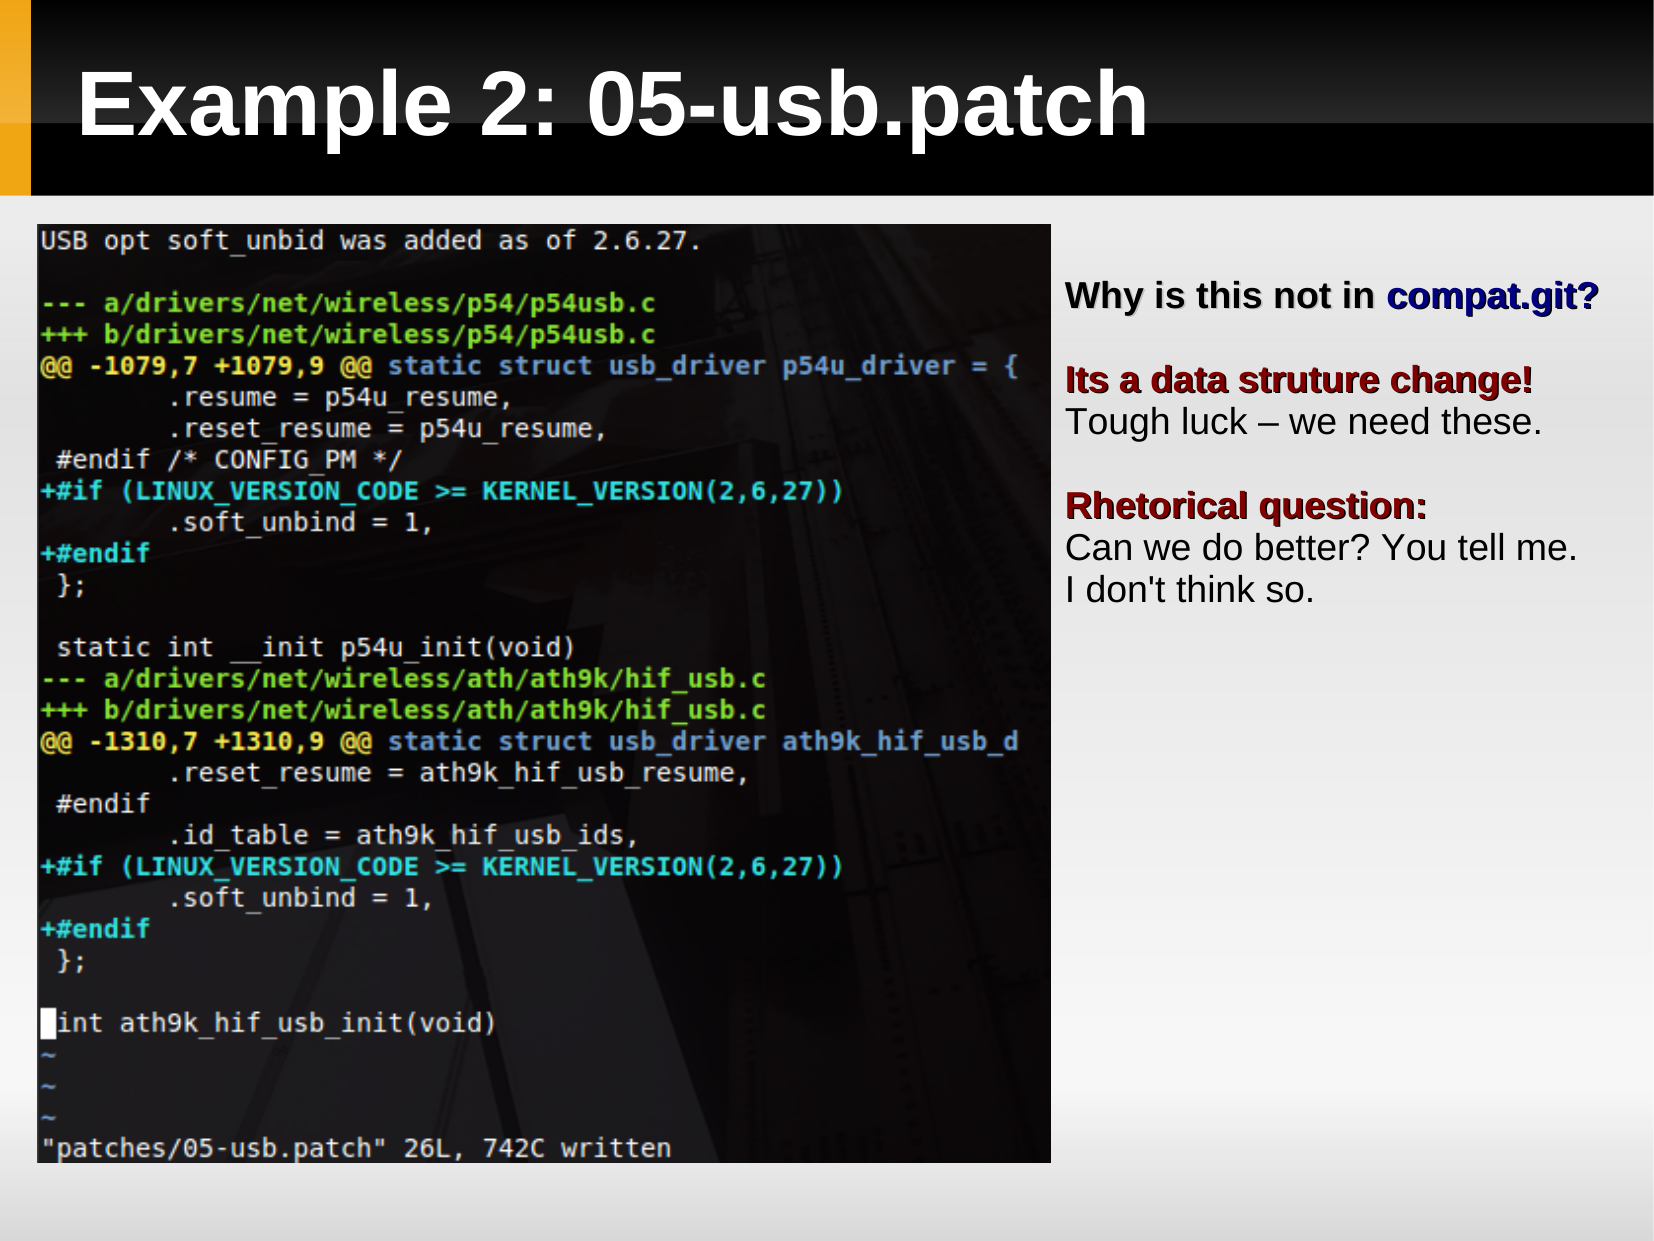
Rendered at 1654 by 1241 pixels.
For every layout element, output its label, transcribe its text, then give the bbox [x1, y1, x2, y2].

text_box Why is this not in compat.git? Its a data struture change! Tough luck – we need these. Rhetorical question: Can we do better? You tell me. I don't think so. [1050, 225, 1651, 1163]
title Example 2: 05-usb.patch [76, 0, 1565, 208]
picture [0, 0, 1654, 1241]
